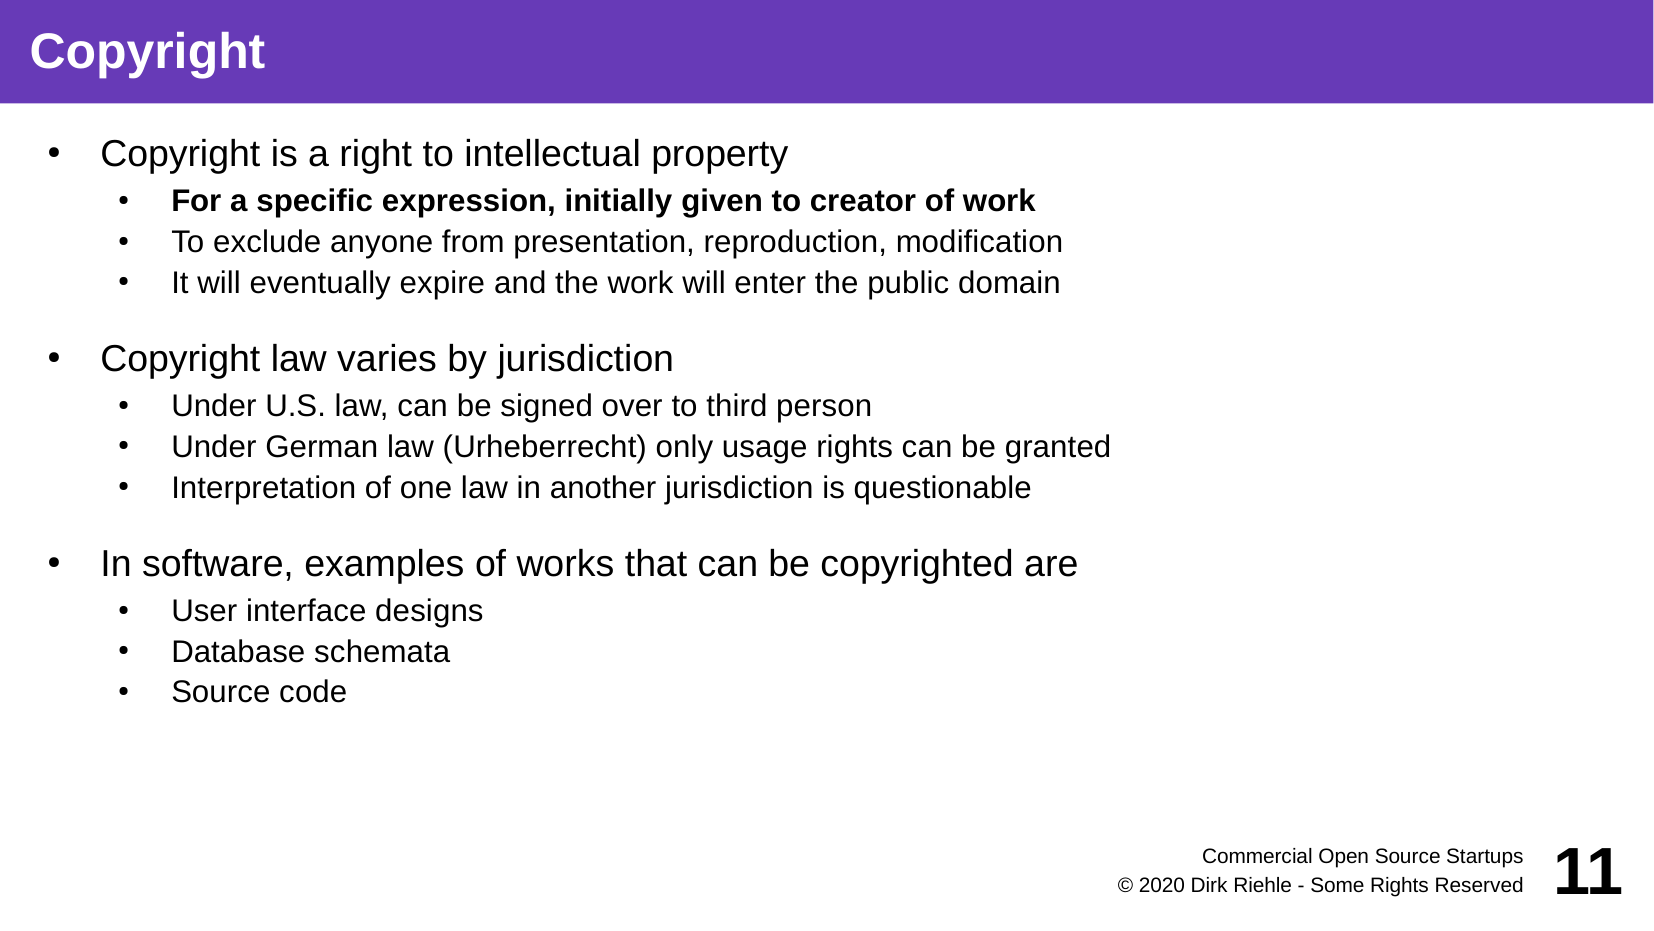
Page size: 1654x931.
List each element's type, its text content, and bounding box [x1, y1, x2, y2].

title Copyright [0, 0, 1654, 104]
list Copyright is a right to intellectual property For a specific expression, initially given to creator of work To exclude anyone from presentation, reproduction, modification It will eventually expire and the work will enter the public domain Copyright law varies by jurisdiction Under U.S. law, can be signed over to third person Under German law (Urheberrecht) only usage rights can be granted Interpretation of one law in another jurisdiction is questionable In software, examples of works that can be copyrighted are User interface designs Database schemata Source code [29, 132, 1625, 813]
